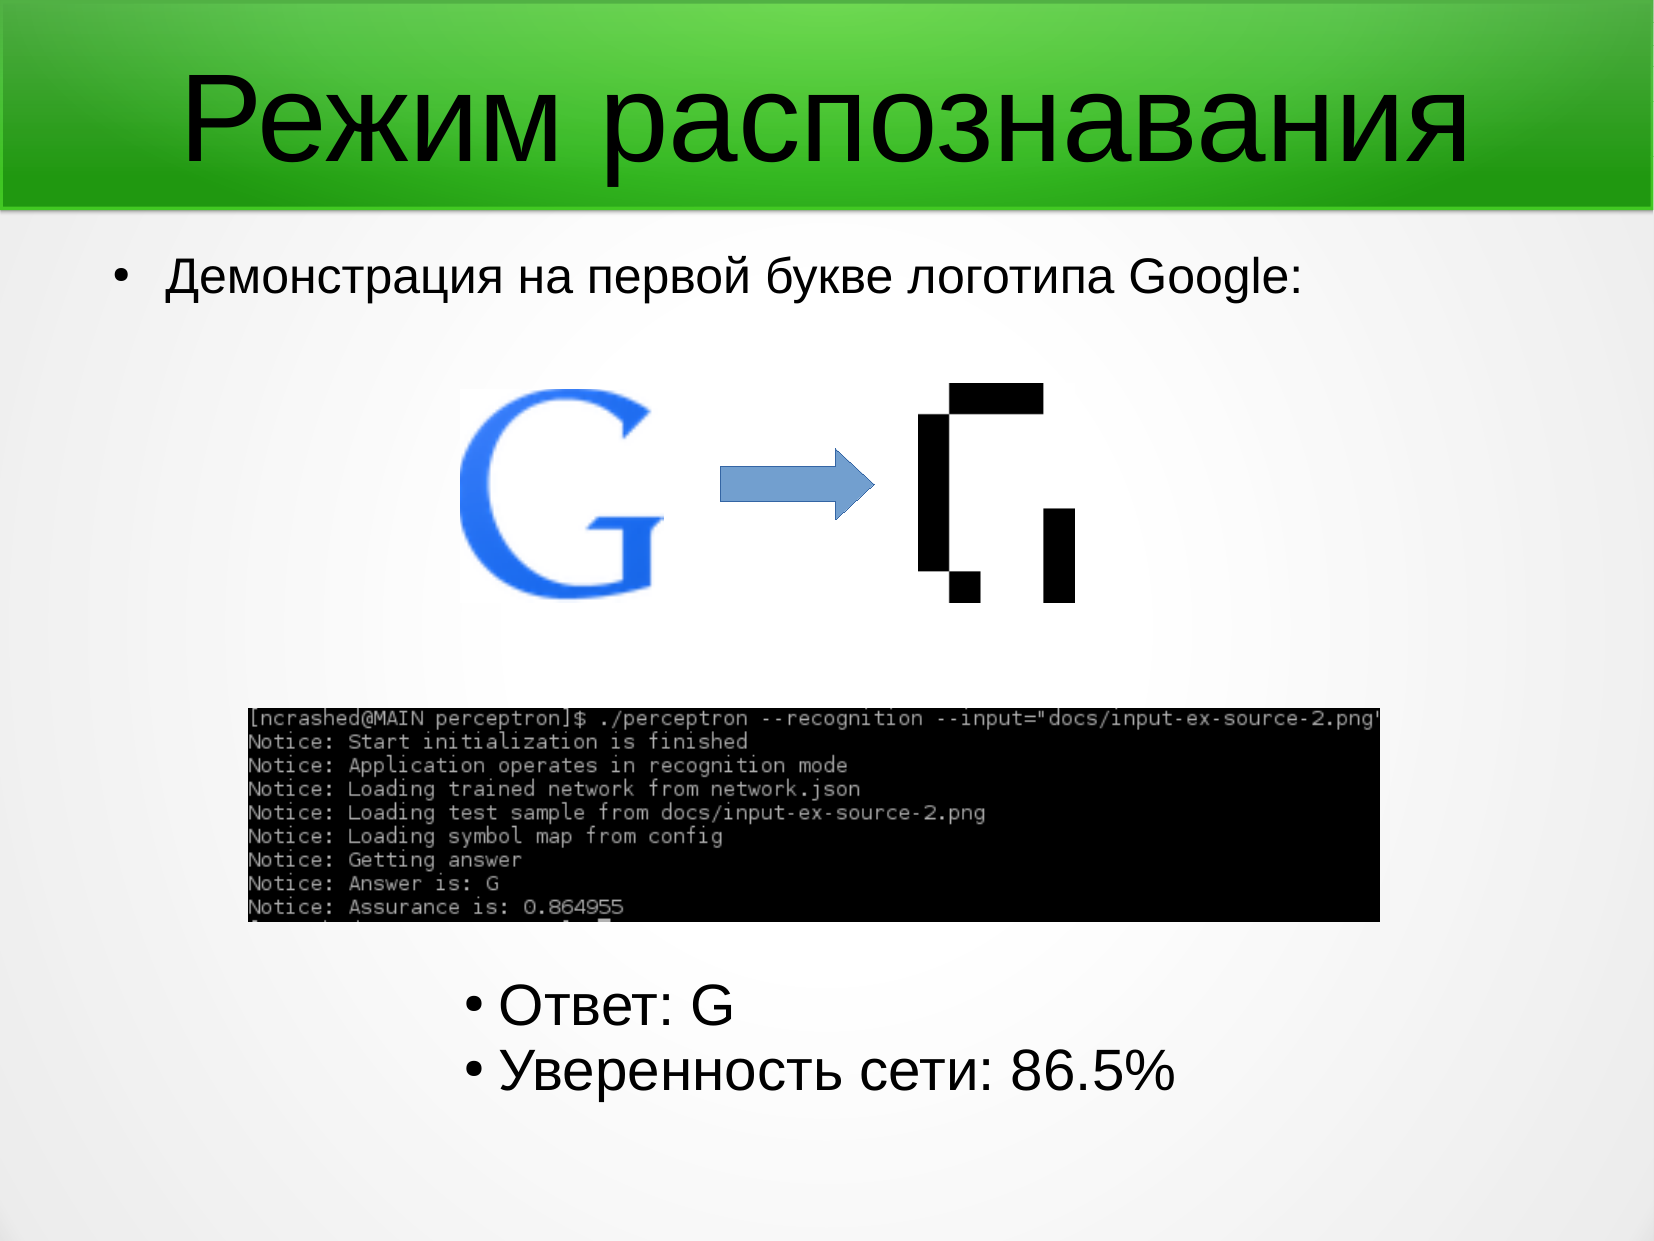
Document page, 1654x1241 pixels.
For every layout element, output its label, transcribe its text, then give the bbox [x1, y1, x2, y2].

title Режим распознавания [82, 47, 1571, 189]
picture [460, 389, 664, 603]
picture [248, 708, 1380, 922]
text_box Ответ: G Уверенность сети: 86.5% [448, 965, 1192, 1111]
text_box [720, 448, 875, 520]
picture [918, 383, 1075, 603]
list Демонстрация на первой букве логотипа Google: [94, 248, 1583, 1087]
